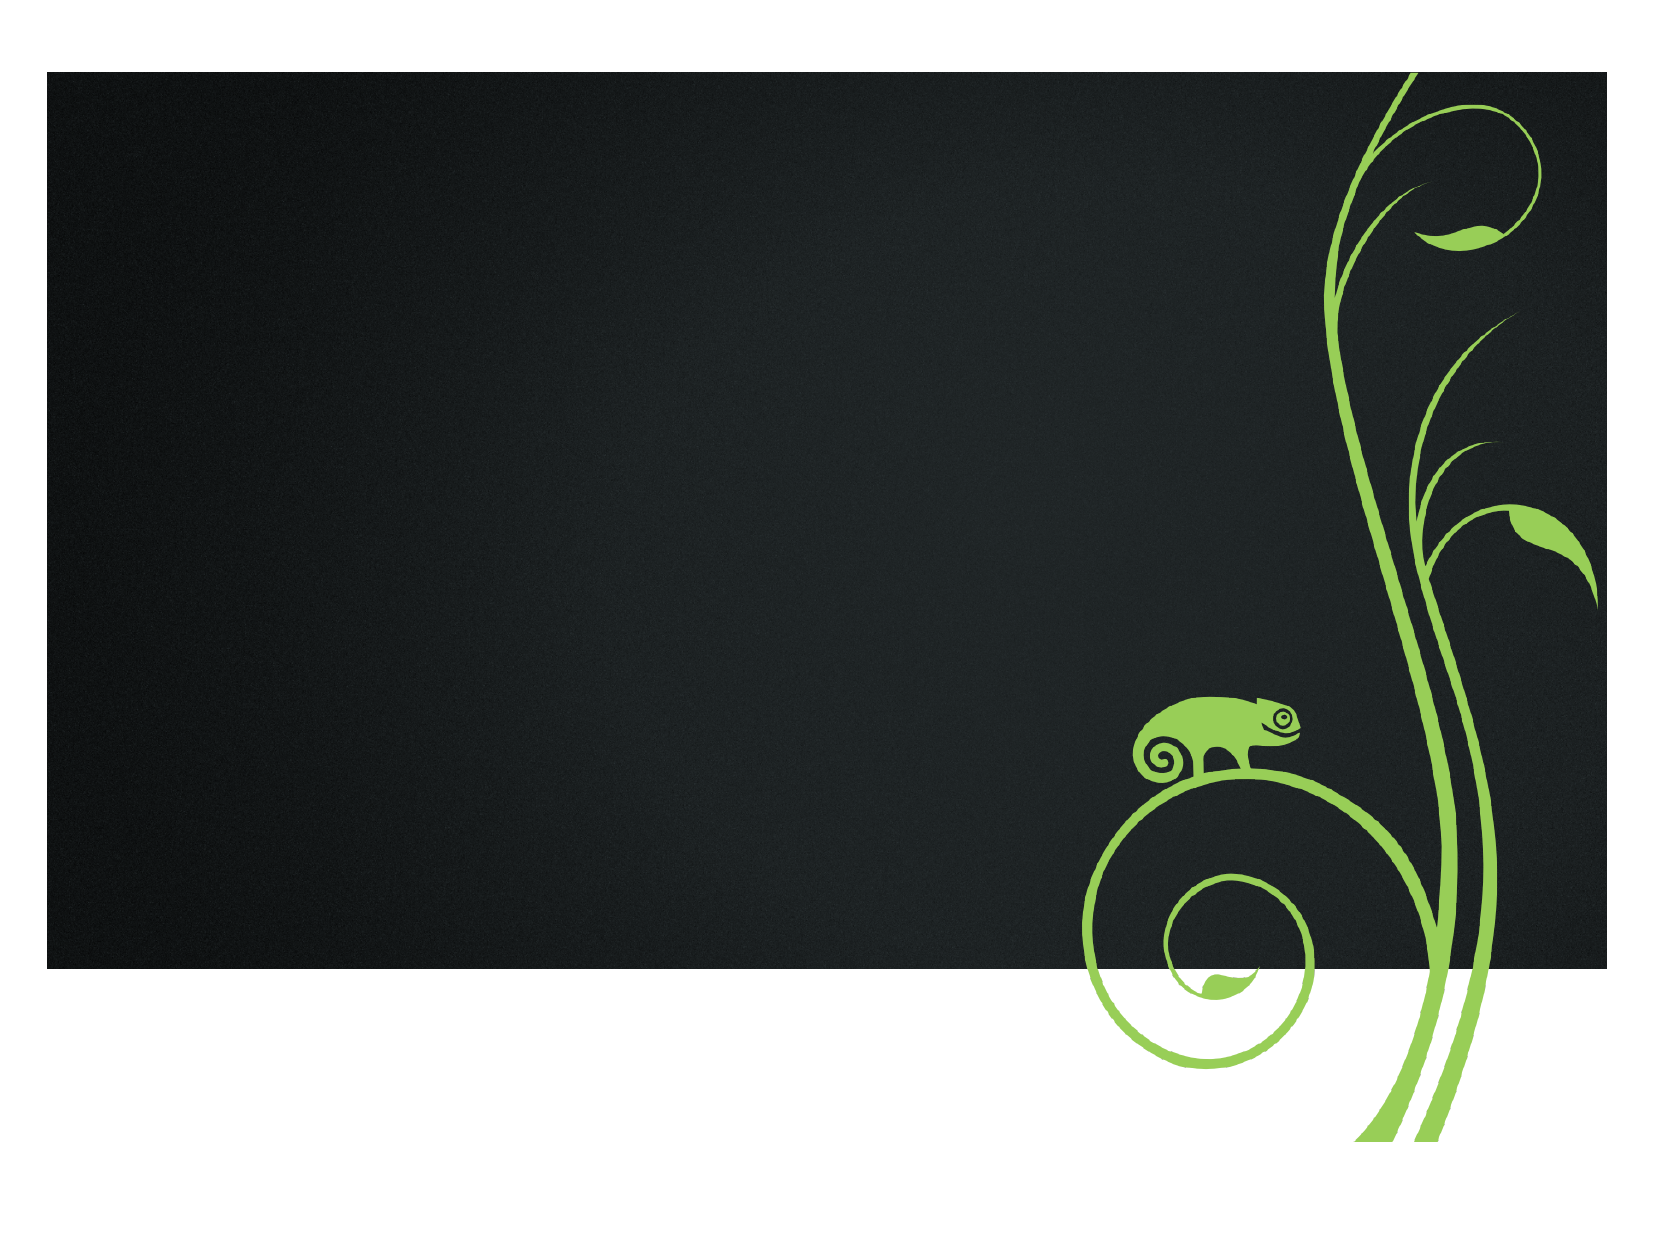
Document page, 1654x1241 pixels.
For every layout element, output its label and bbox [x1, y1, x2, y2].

picture [47, 72, 1654, 1142]
